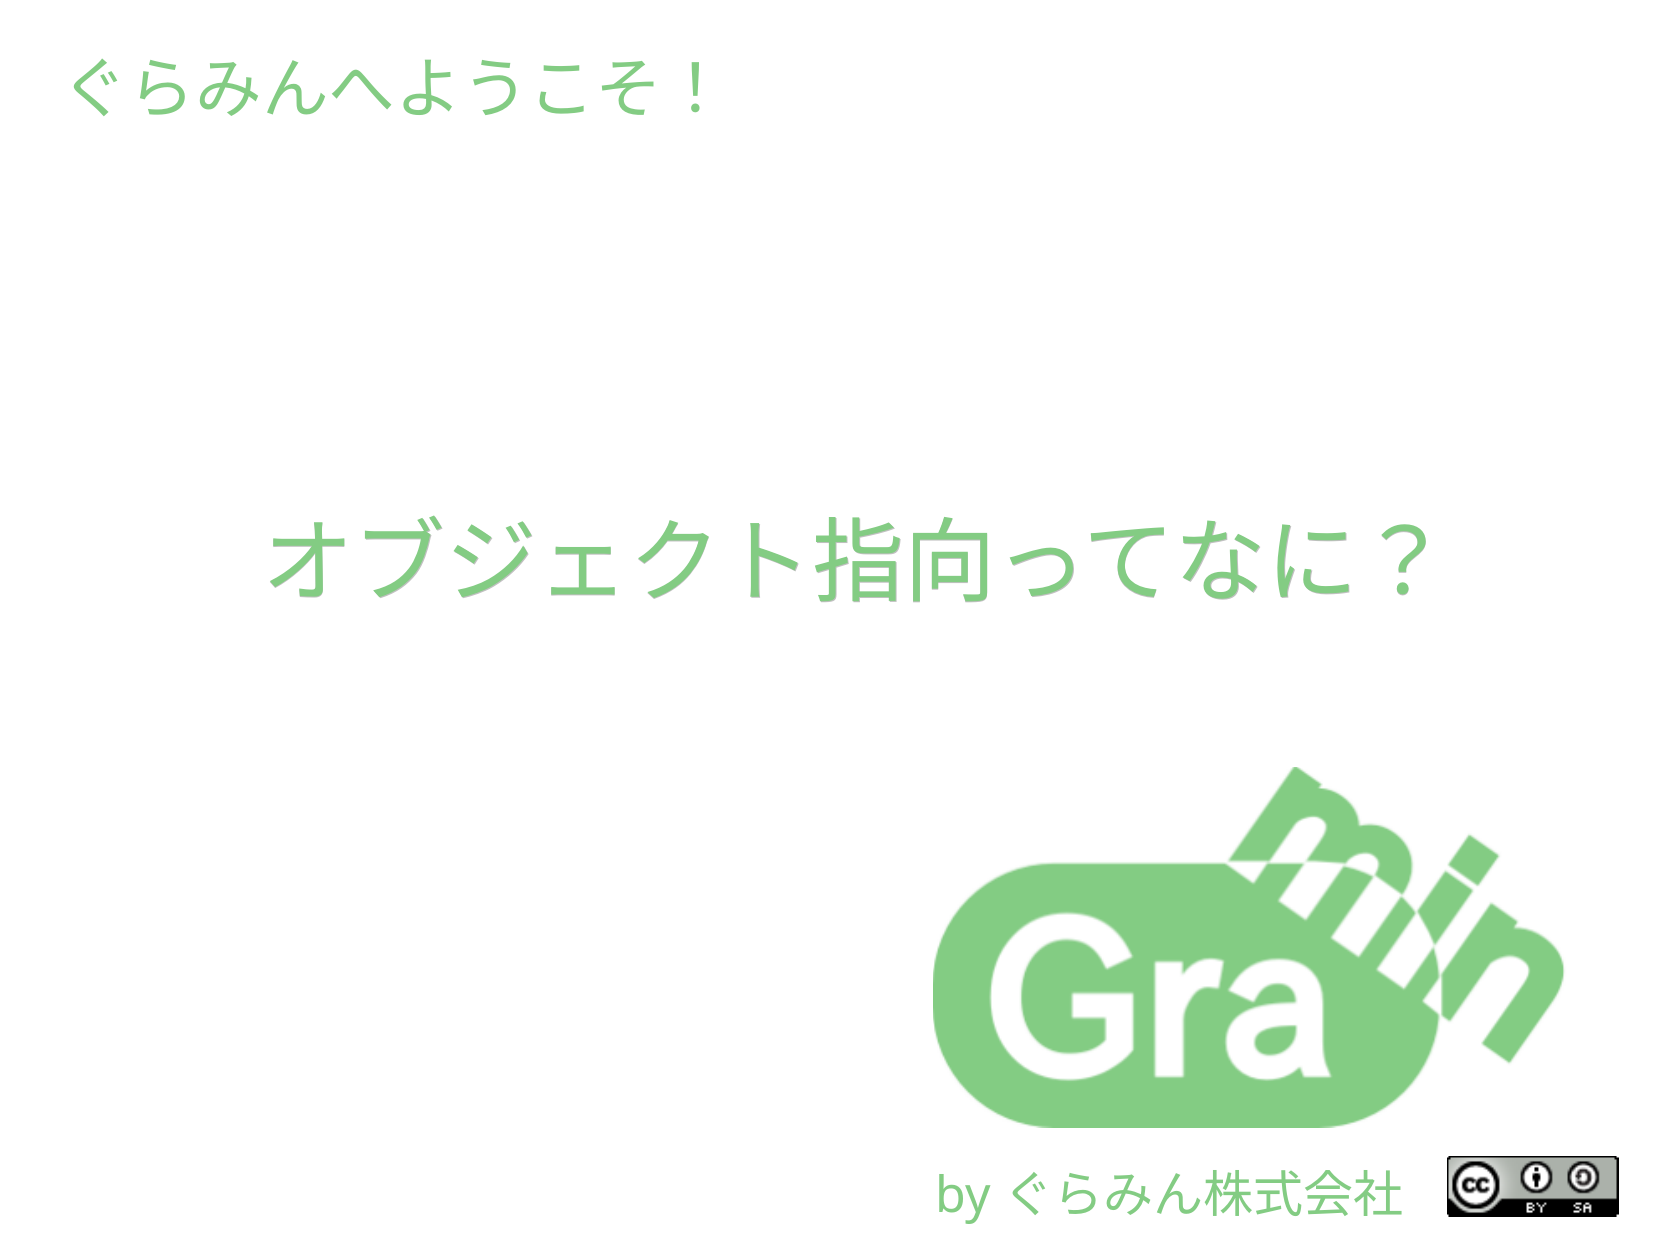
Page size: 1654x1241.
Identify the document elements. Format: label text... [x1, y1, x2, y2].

title by ぐらみん株式会社 [897, 1141, 1441, 1241]
title オブジェクト指向ってなに？ [188, 369, 1524, 741]
title ぐらみんへようこそ！ [35, 33, 756, 133]
picture [933, 767, 1577, 1128]
picture [1447, 1156, 1619, 1217]
